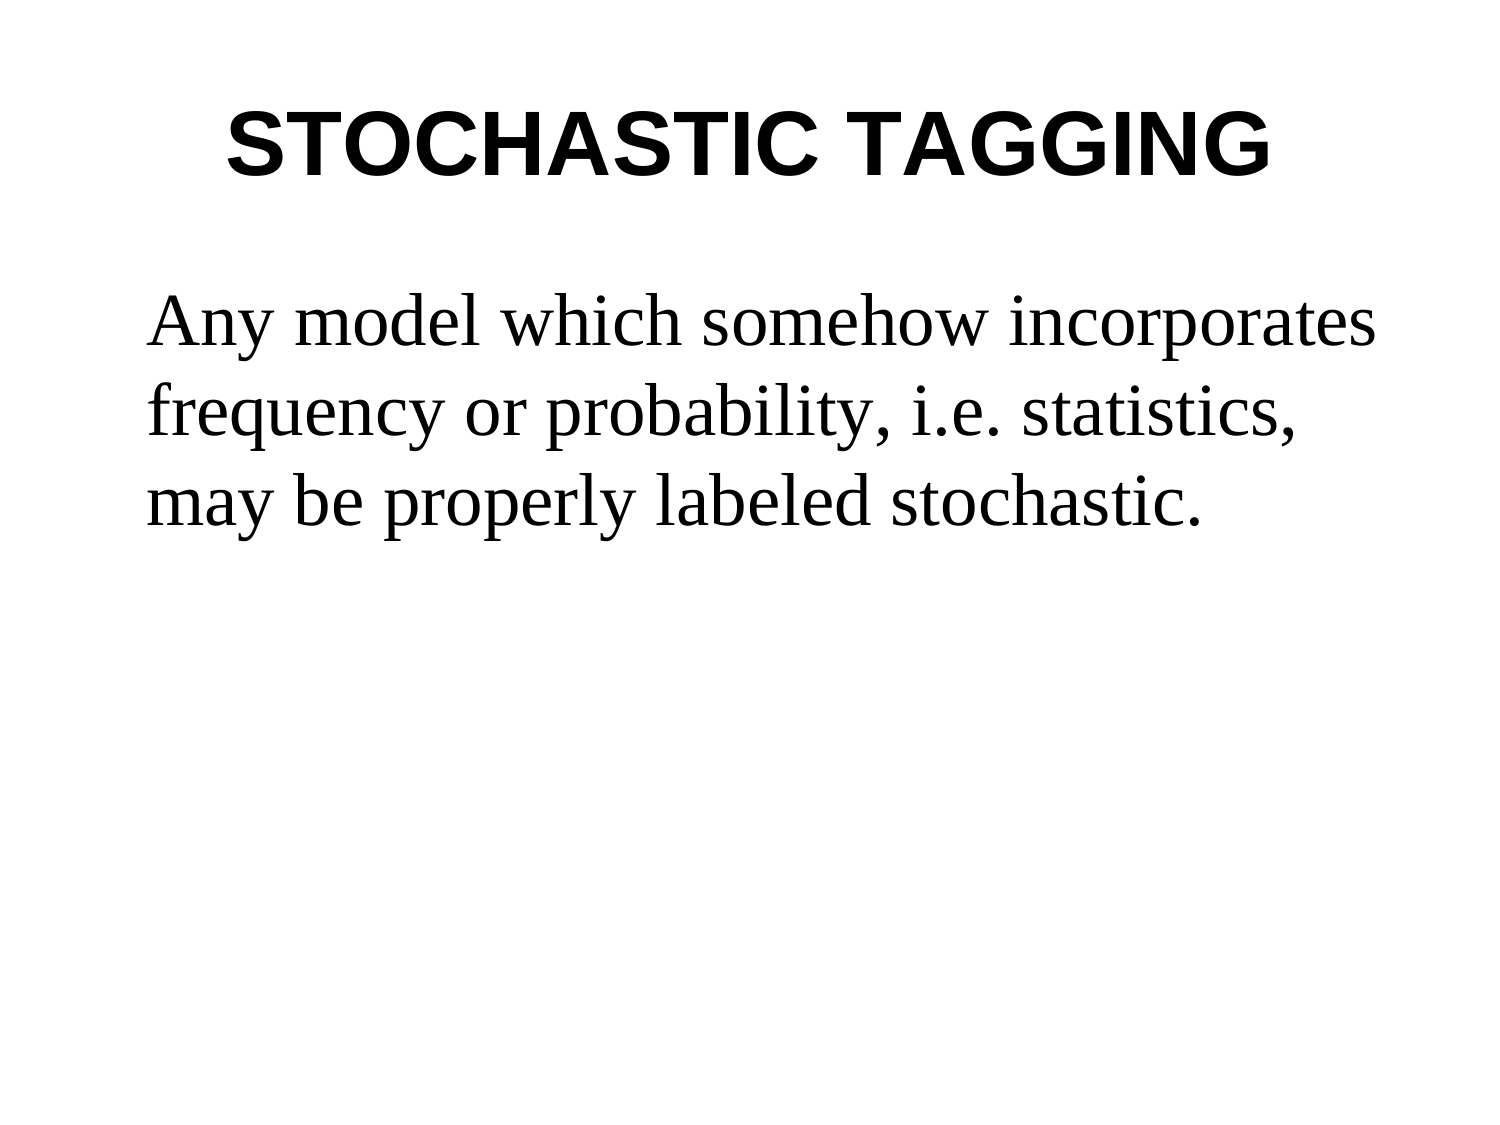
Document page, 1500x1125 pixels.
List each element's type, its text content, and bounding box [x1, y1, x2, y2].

list Any model which somehow incorporates frequency or probability, i.e. statistics, may be properly labeled stochastic. [75, 262, 1426, 1005]
title STOCHASTIC TAGGING [75, 45, 1426, 233]
